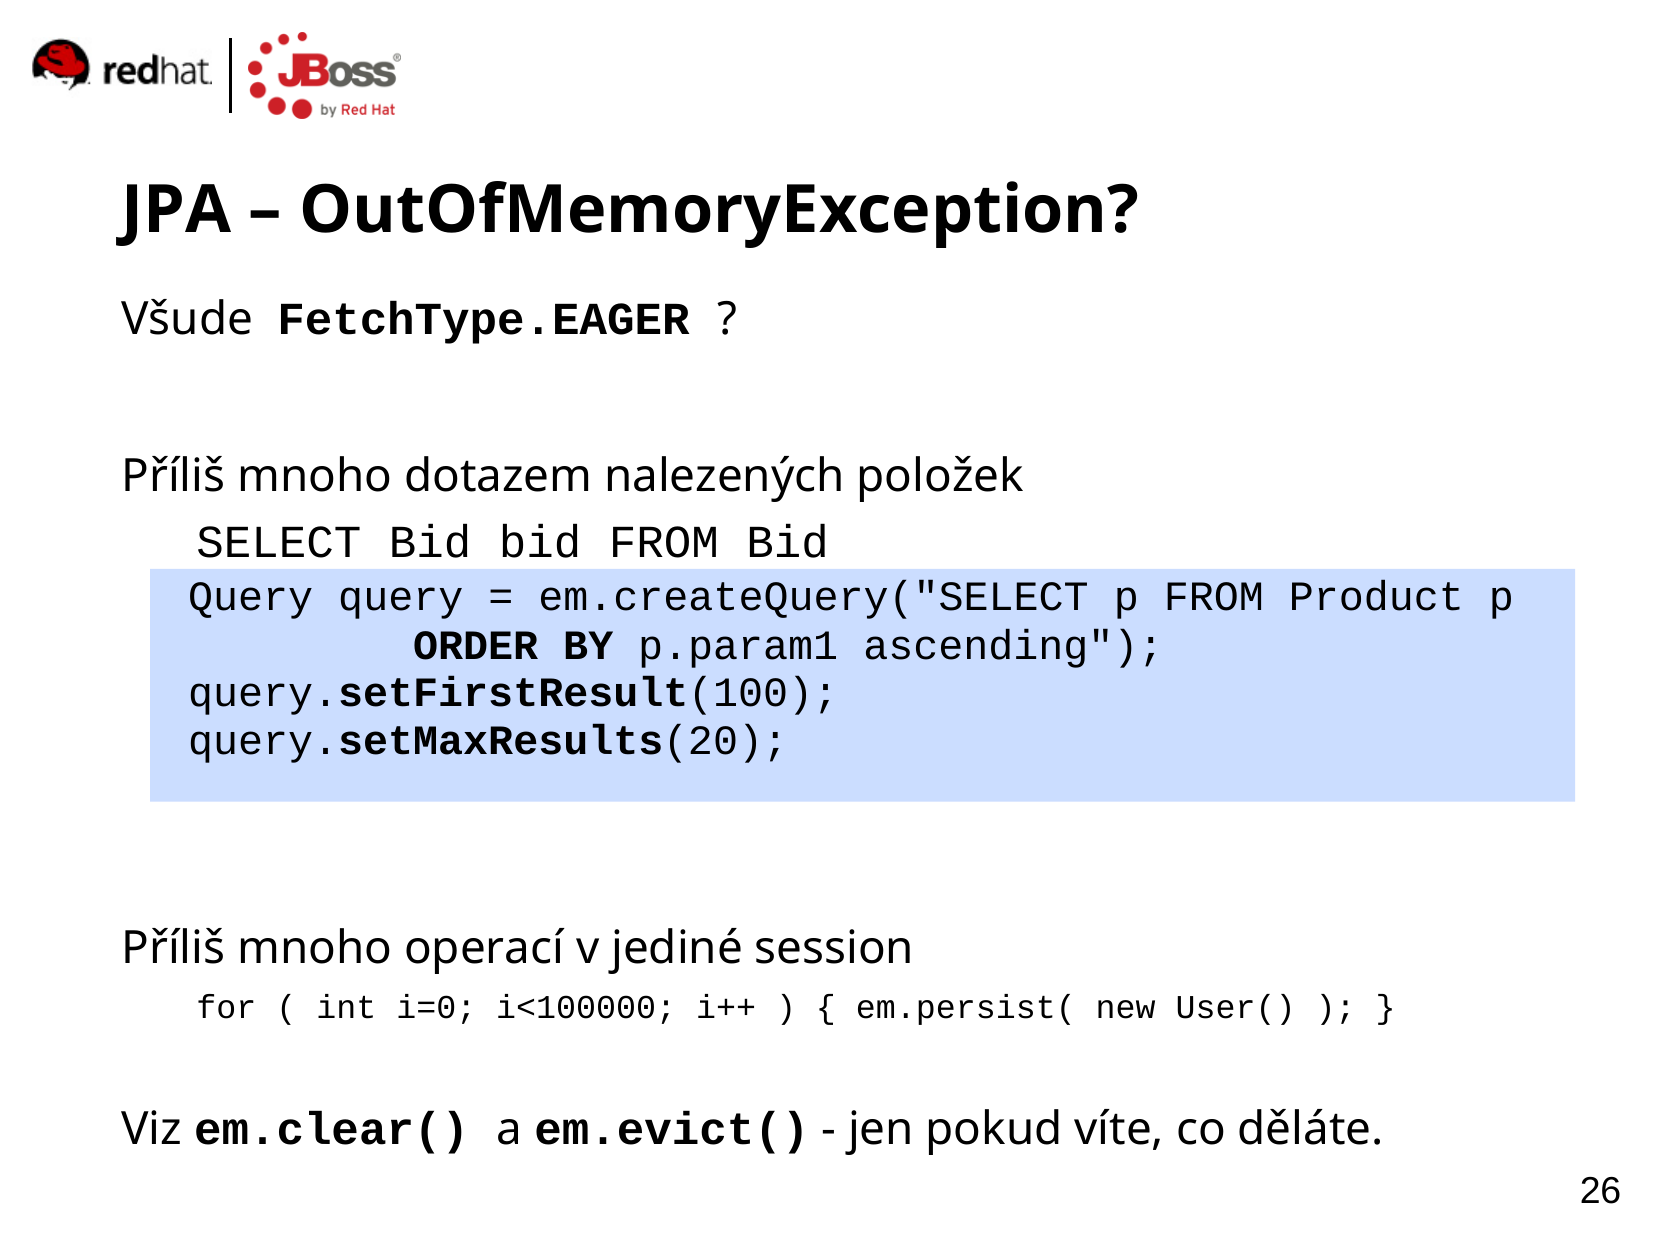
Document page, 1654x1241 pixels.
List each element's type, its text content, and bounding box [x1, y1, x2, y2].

picture [31, 37, 212, 98]
text_box Query query = em.createQuery("SELECT p FROM Product p ORDER BY p.param1 ascending"); query.setFirstResult(100); query.setMaxResults(20); [150, 568, 1576, 802]
picture [248, 32, 401, 102]
title JPA – OutOfMemoryException? [121, 102, 1534, 285]
list Všude FetchType.EAGER ? Příliš mnoho dotazem nalezených položek SELECT Bid bid FROM Bid Příliš mnoho operací v jediné session for ( int i=0; i<100000; i++ ) { em.persist( new User() ); } Viz em.clear() a em.evict() - jen pokud víte, co děláte. http://docs.jboss.org/hibernate/core/3.5/reference/en/html/batch.html [121, 285, 1538, 1235]
